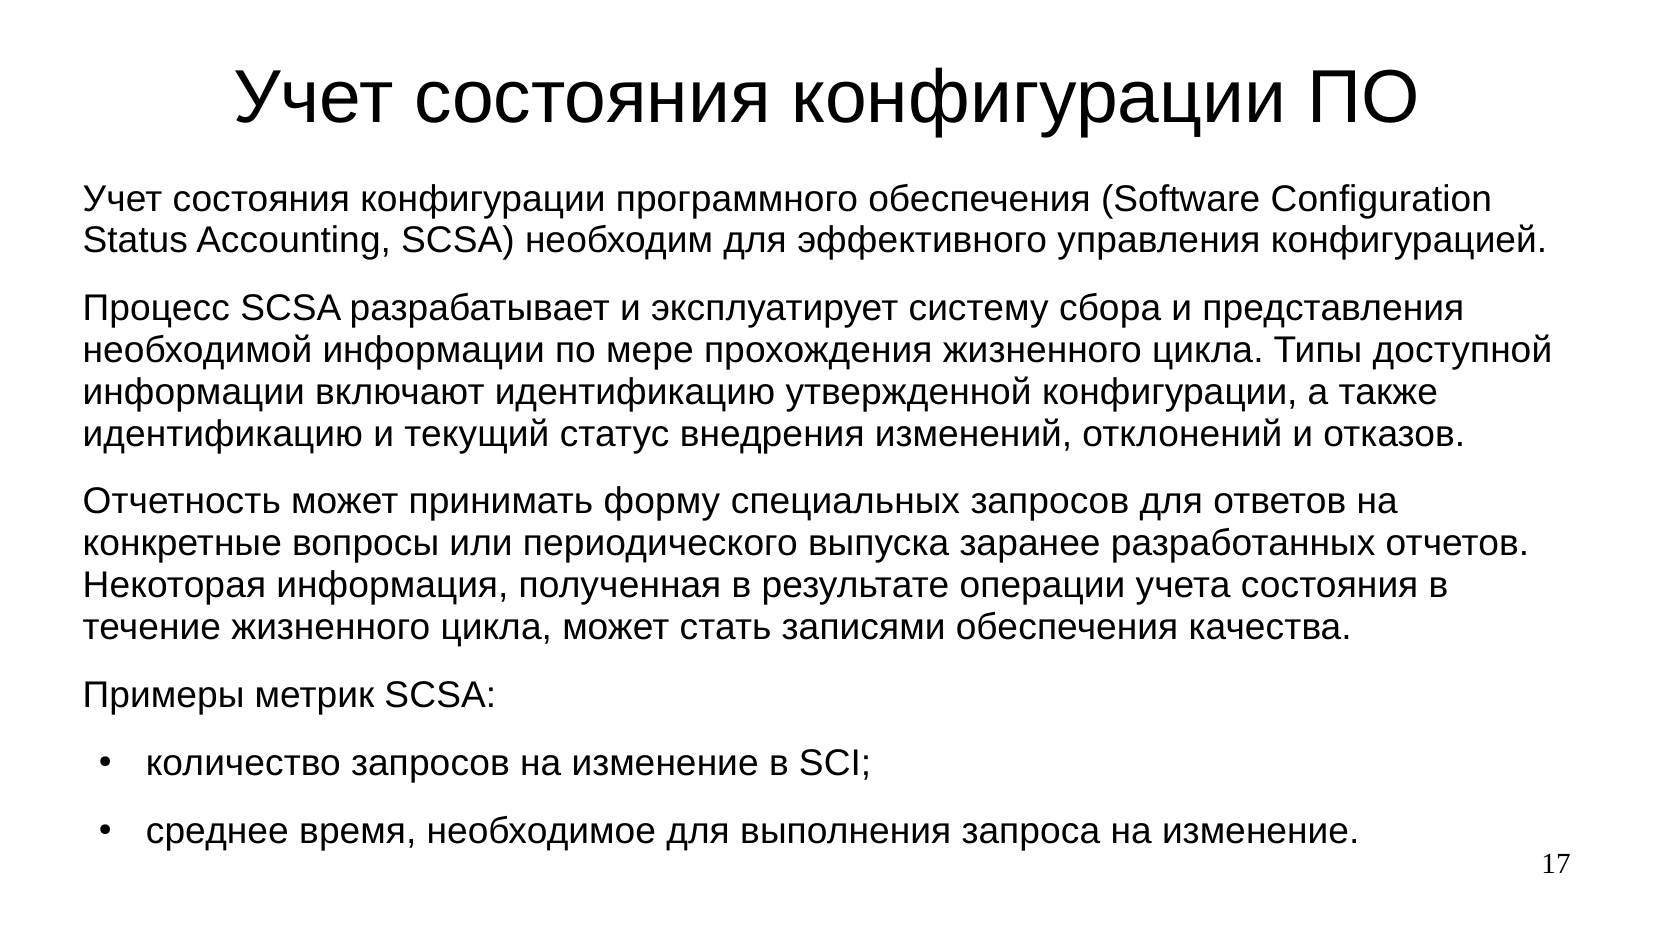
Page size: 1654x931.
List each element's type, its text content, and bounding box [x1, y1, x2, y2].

list Учет состояния конфигурации программного обеспечения (Software Configuration Status Accounting, SCSA) необходим для эффективного управления конфигурацией. Процесс SCSA разрабатывает и эксплуатирует систему сбора и представления необходимой информации по мере прохождения жизненного цикла. Типы доступной информации включают идентификацию утвержденной конфигурации, а также идентификацию и текущий статус внедрения изменений, отклонений и отказов. Отчетность может принимать форму специальных запросов для ответов на конкретные вопросы или периодического выпуска заранее разработанных отчетов. Некоторая информация, полученная в результате операции учета состояния в течение жизненного цикла, может стать записями обеспечения качества. Примеры метрик SCSA: количество запросов на изменение в SCI; среднее время, необходимое для выполнения запроса на изменение. [82, 177, 1571, 857]
title Учет состояния конфигурации ПО [82, 19, 1571, 175]
